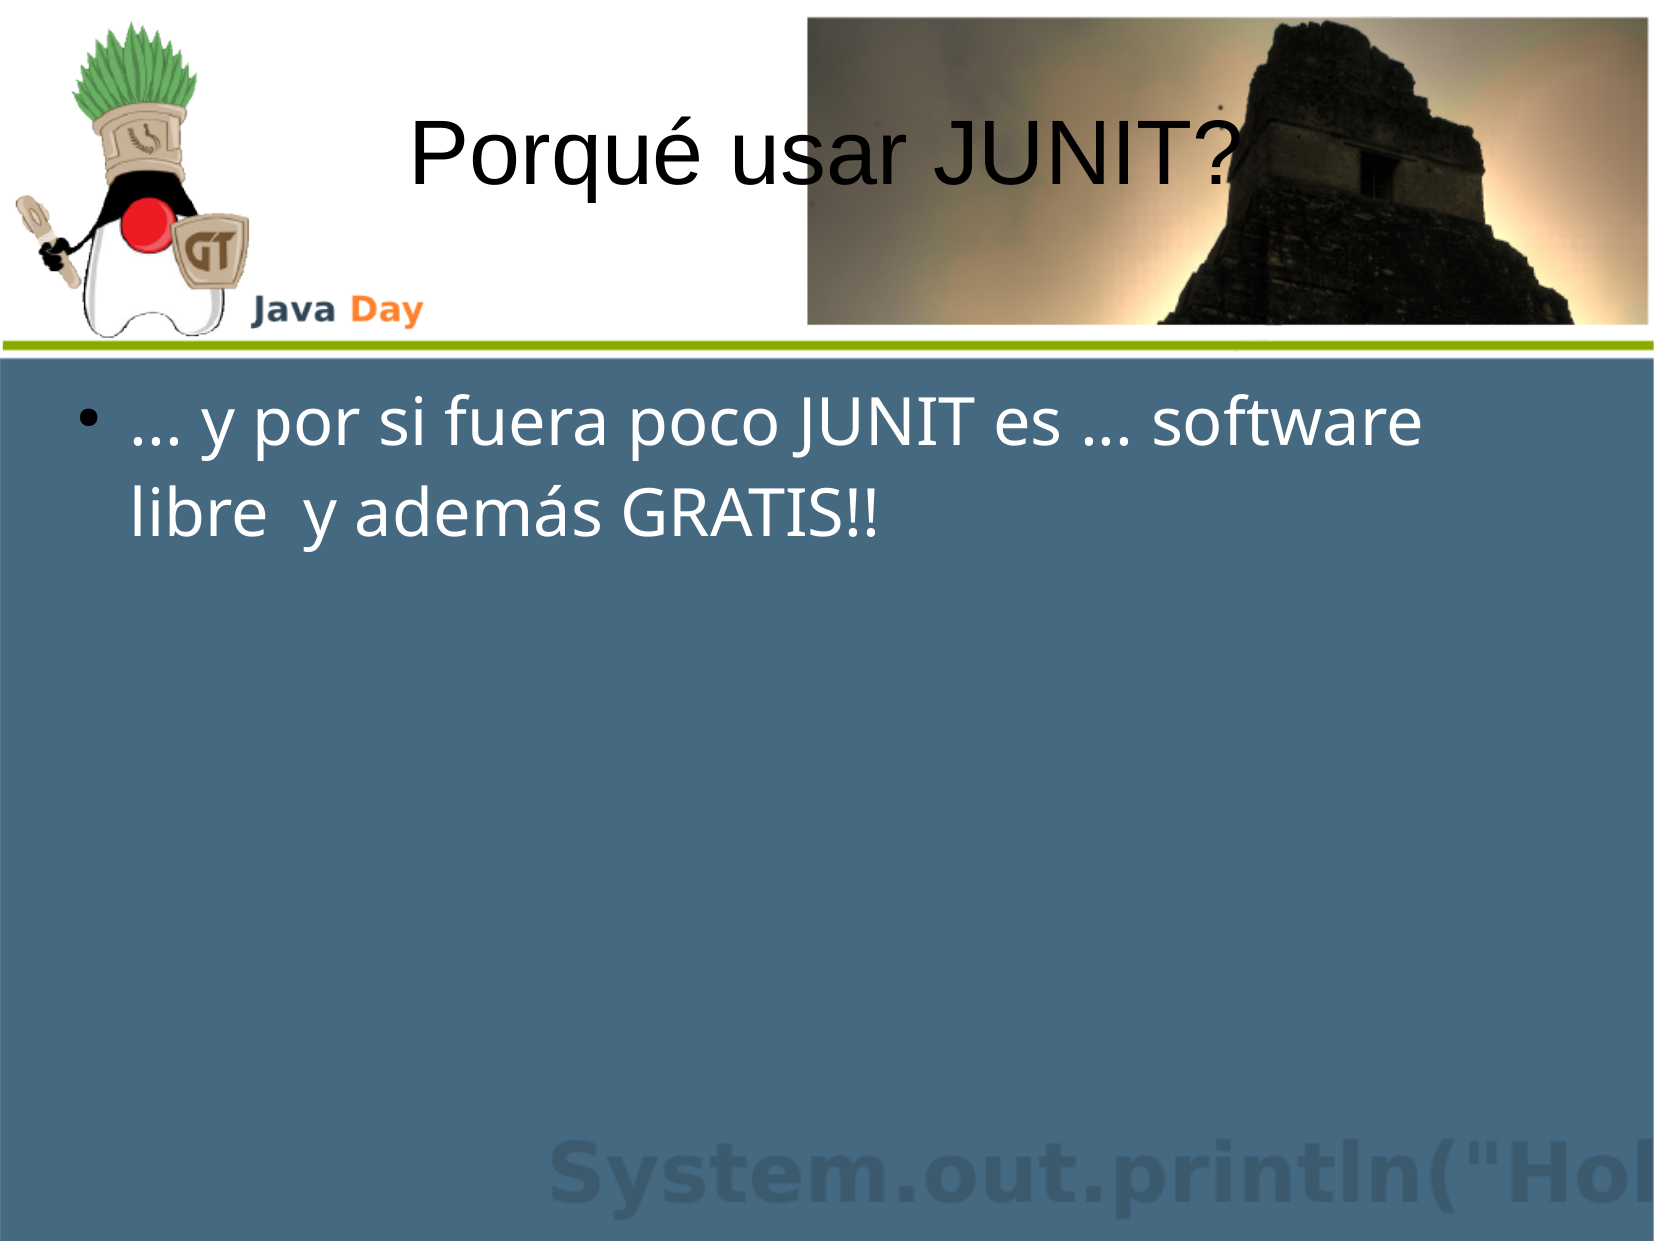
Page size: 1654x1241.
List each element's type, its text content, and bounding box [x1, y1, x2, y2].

title Porqué usar JUNIT? [82, 49, 1571, 257]
list ... y por si fuera poco JUNIT es ... software libre y además GRATIS!! [59, 374, 1548, 1193]
picture [0, 0, 1654, 1241]
